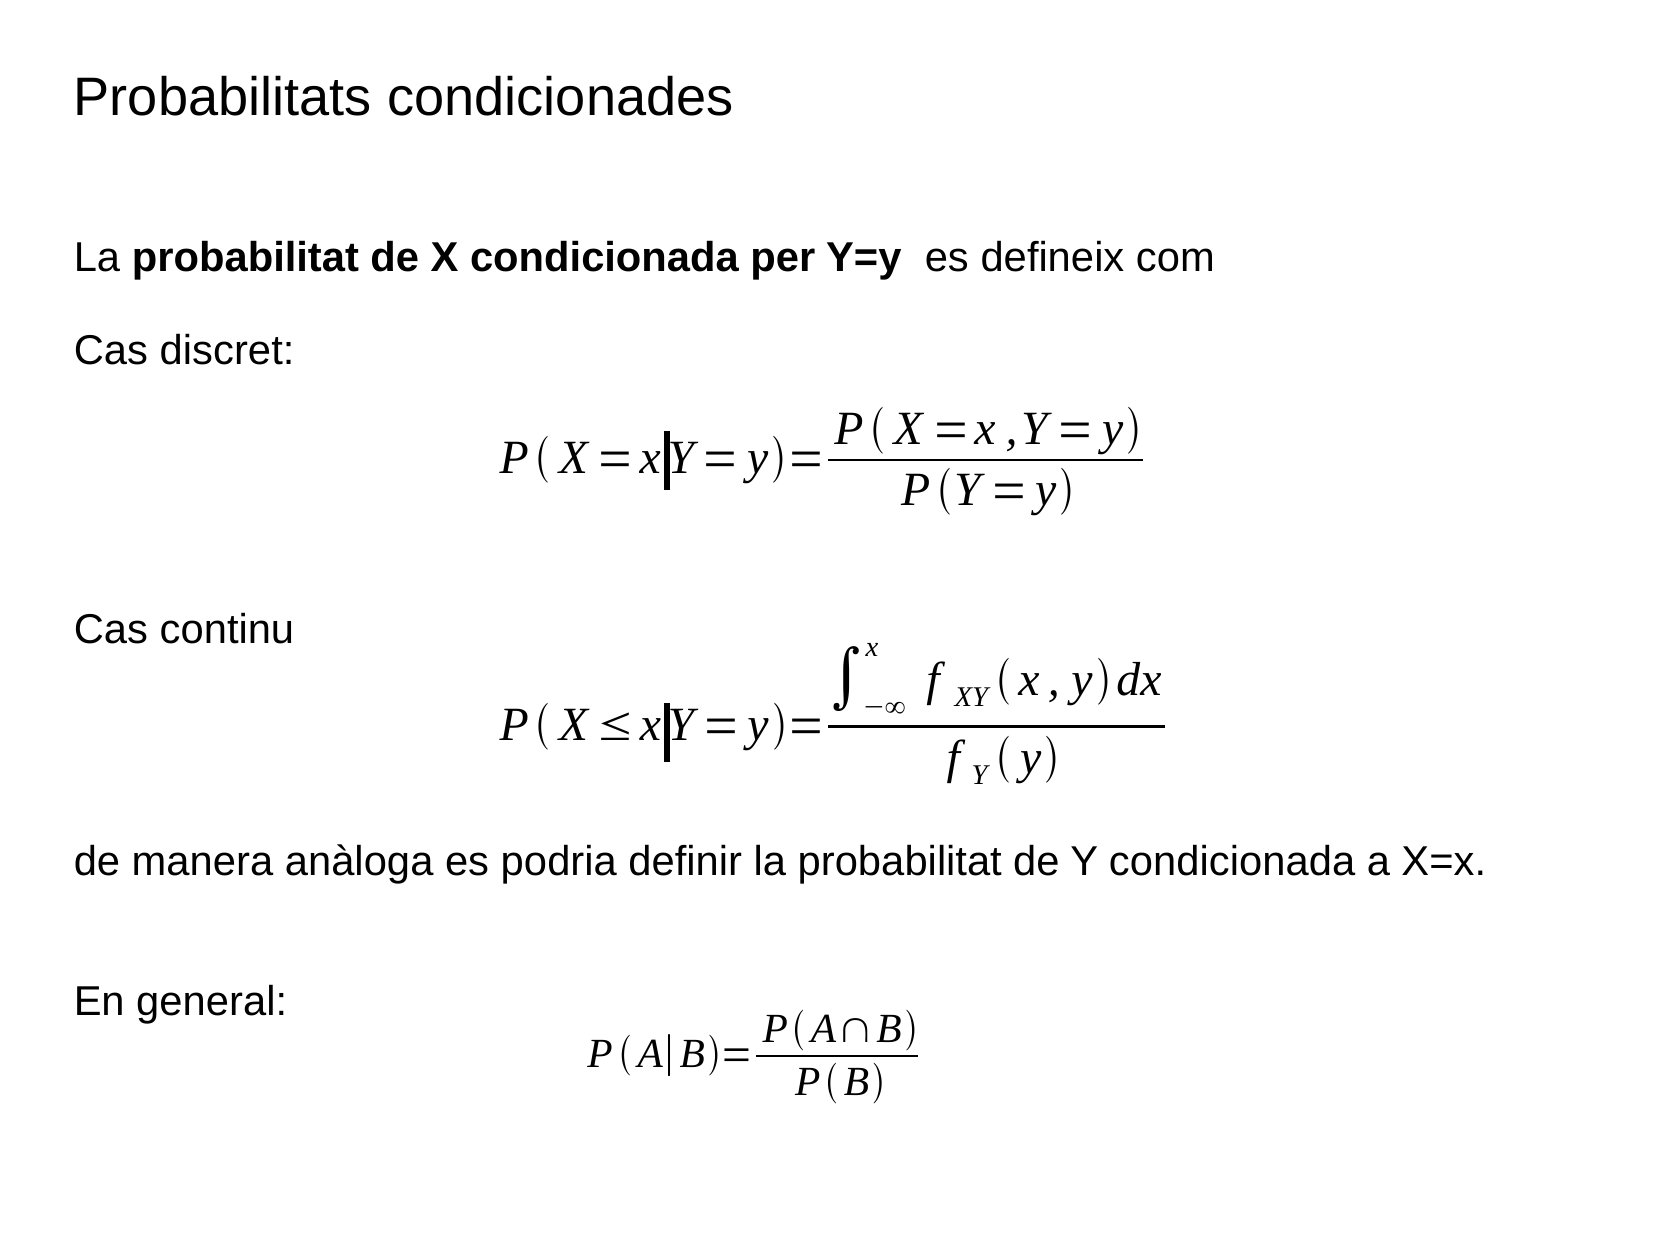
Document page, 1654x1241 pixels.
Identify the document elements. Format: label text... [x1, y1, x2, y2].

chart [490, 401, 1152, 518]
text_box Probabilitats condicionades La probabilitat de X condicionada per Y=y es defineix com Cas discret: Cas continu de manera anàloga es podria definir la probabilitat de Y condicionada a X=x. En general: [59, 59, 1625, 1225]
chart [578, 1004, 927, 1106]
chart [490, 631, 1175, 792]
